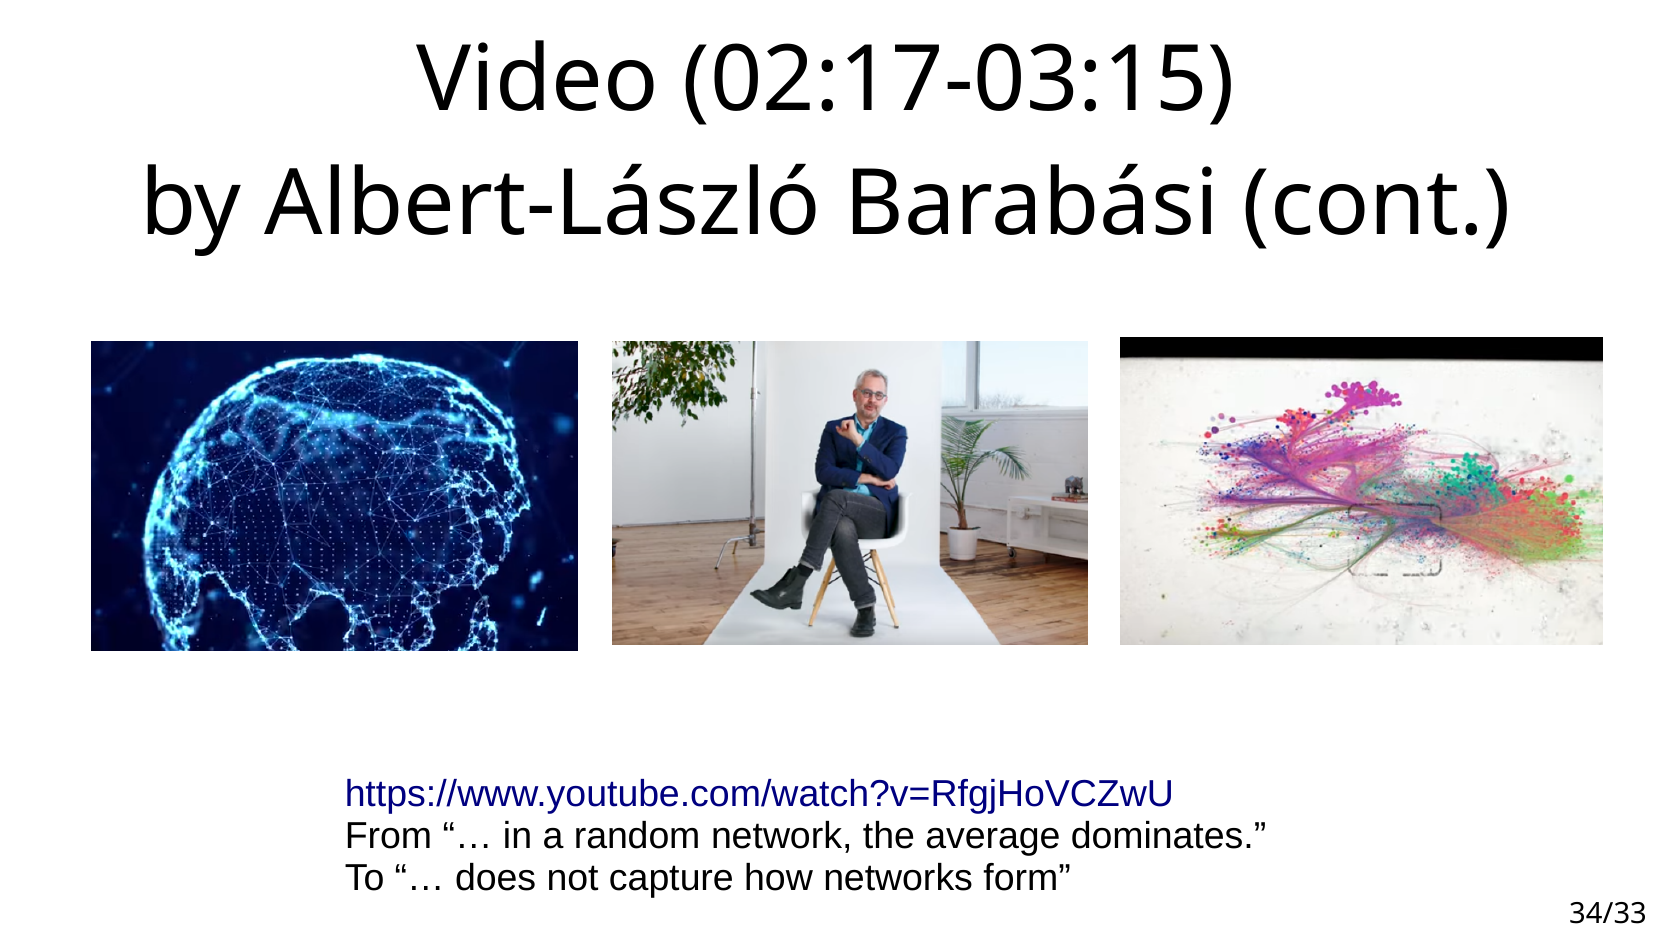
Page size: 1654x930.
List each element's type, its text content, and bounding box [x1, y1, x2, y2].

text_box https://www.youtube.com/watch?v=RfgjHoVCZwU From “… in a random network, the average dominates.” To “… does not capture how networks form” [330, 765, 1396, 906]
picture [91, 341, 578, 651]
title Video (02:17-03:15) by Albert-László Barabási (cont.) [82, 7, 1571, 266]
picture [612, 341, 1088, 645]
picture [1120, 337, 1603, 645]
